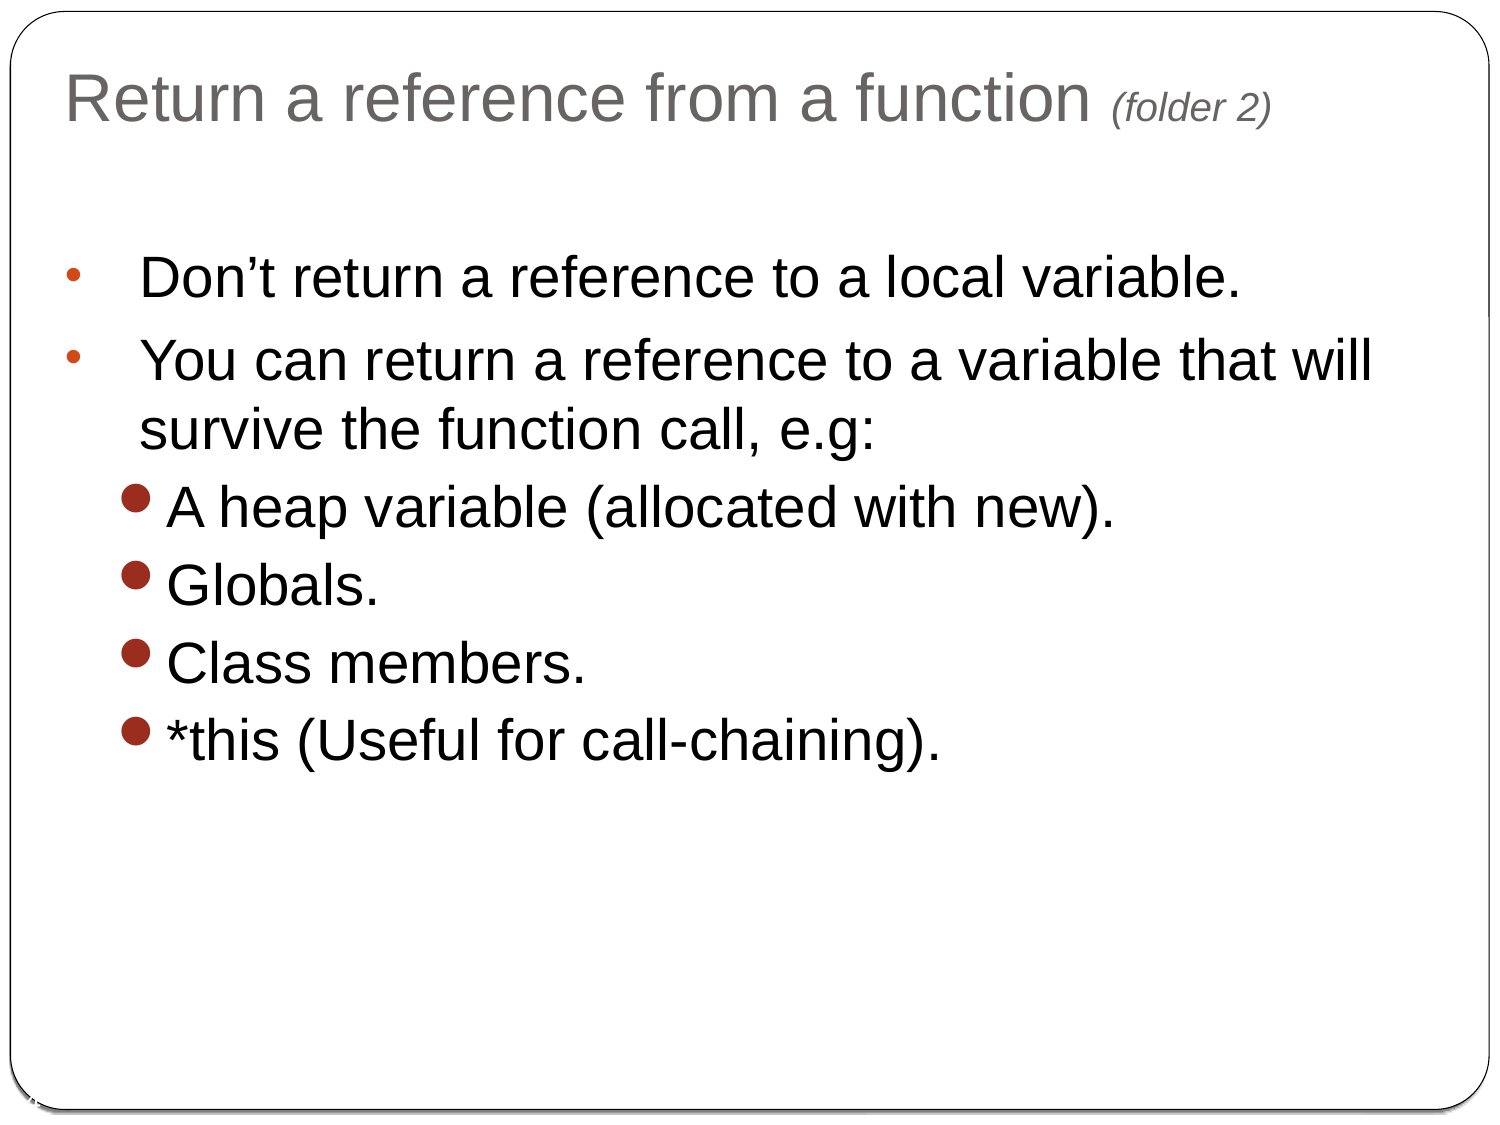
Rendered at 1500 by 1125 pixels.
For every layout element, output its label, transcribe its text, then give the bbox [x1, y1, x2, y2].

slide_number <number> [0, 1074, 50, 1125]
title Return a reference from a function (folder 2) [50, 45, 1450, 149]
list Don’t return a reference to a local variable. You can return a reference to a variable that will survive the function call, e.g: A heap variable (allocated with new). Globals. Class members. *this (Useful for call-chaining). [50, 149, 1450, 1088]
